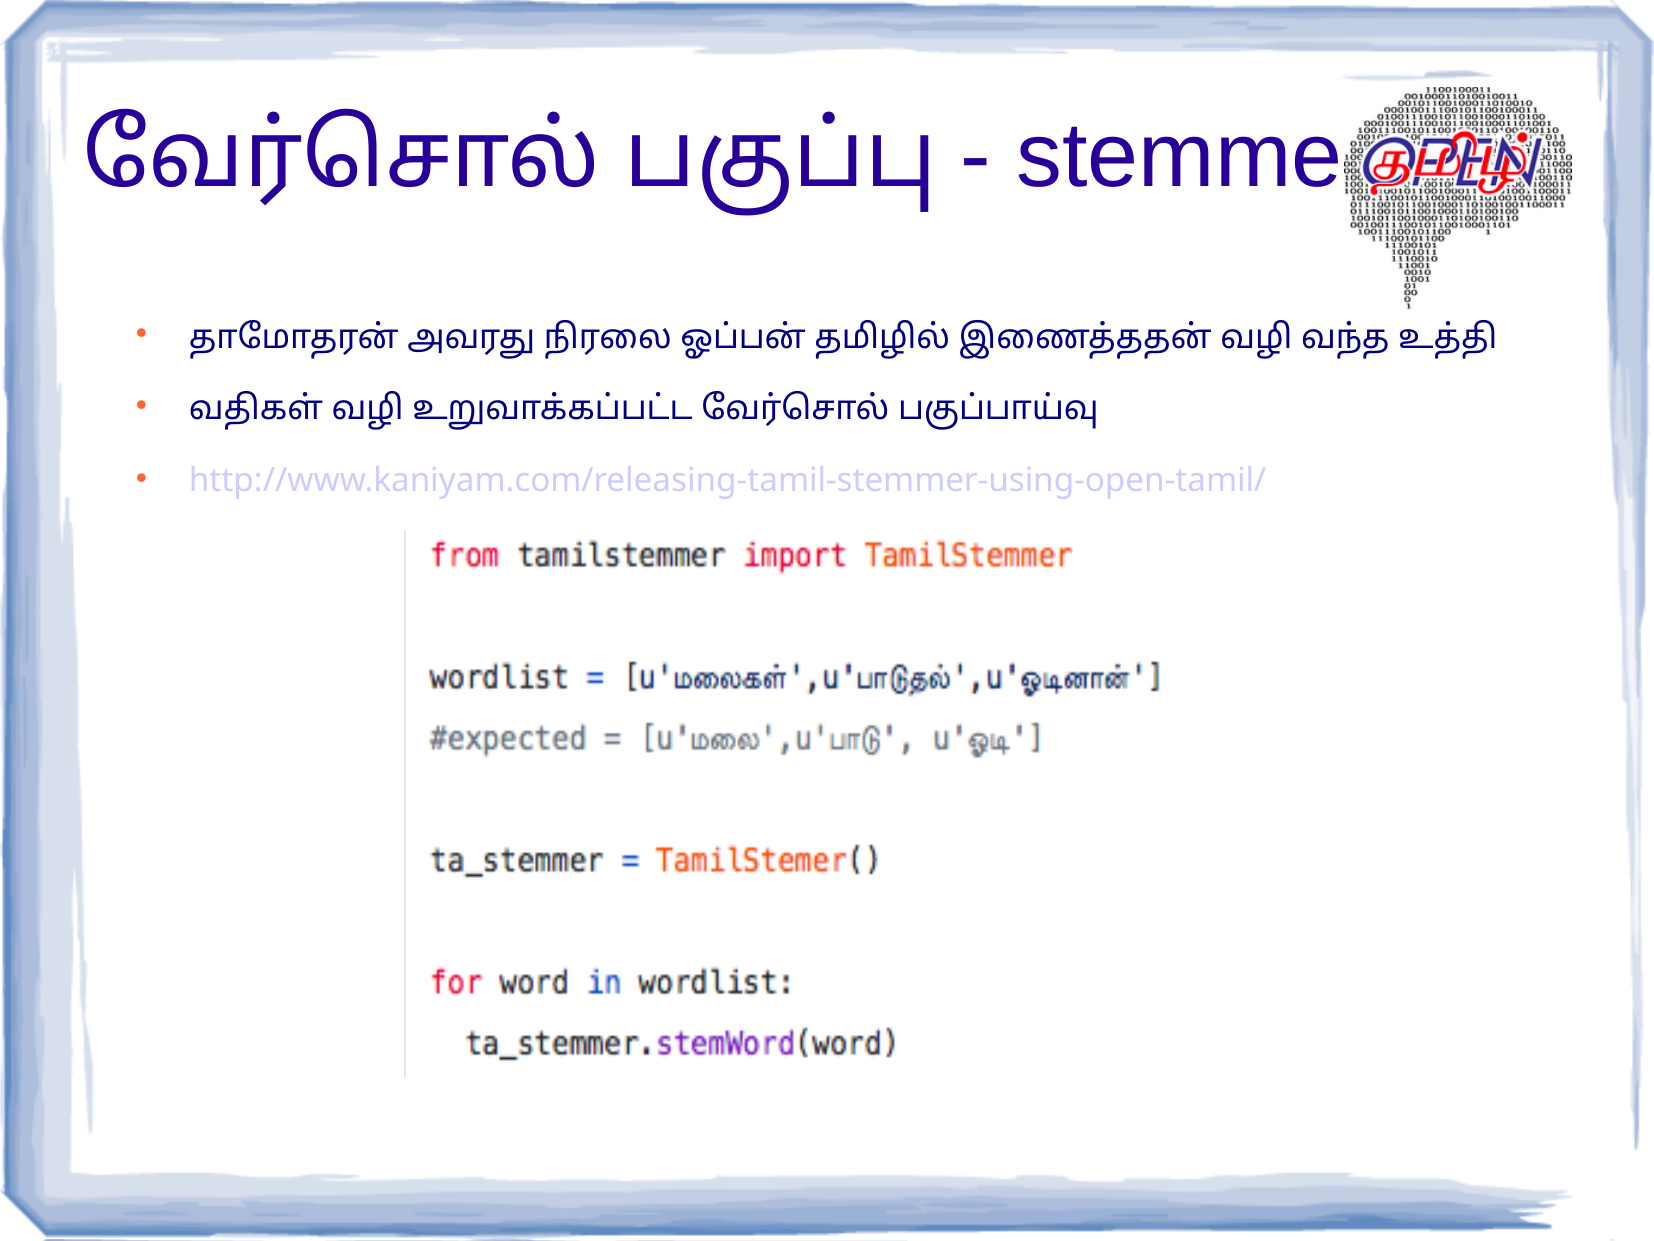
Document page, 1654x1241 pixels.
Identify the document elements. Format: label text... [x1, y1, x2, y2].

picture [0, 0, 1654, 1241]
title வேர்சொல் பகுப்பு - stemmer [82, 49, 1571, 257]
list தாமோதரன் அவரது நிரலை ஓப்பன் தமிழில் இணைத்ததன் வழி வந்த உத்தி வதிகள் வழி உறுவாக்கப்பட்ட வேர்சொல் பகுப்பாய்வு http://www.kaniyam.com/releasing-tamil-stemmer-using-open-tamil/ [118, 313, 1542, 1028]
